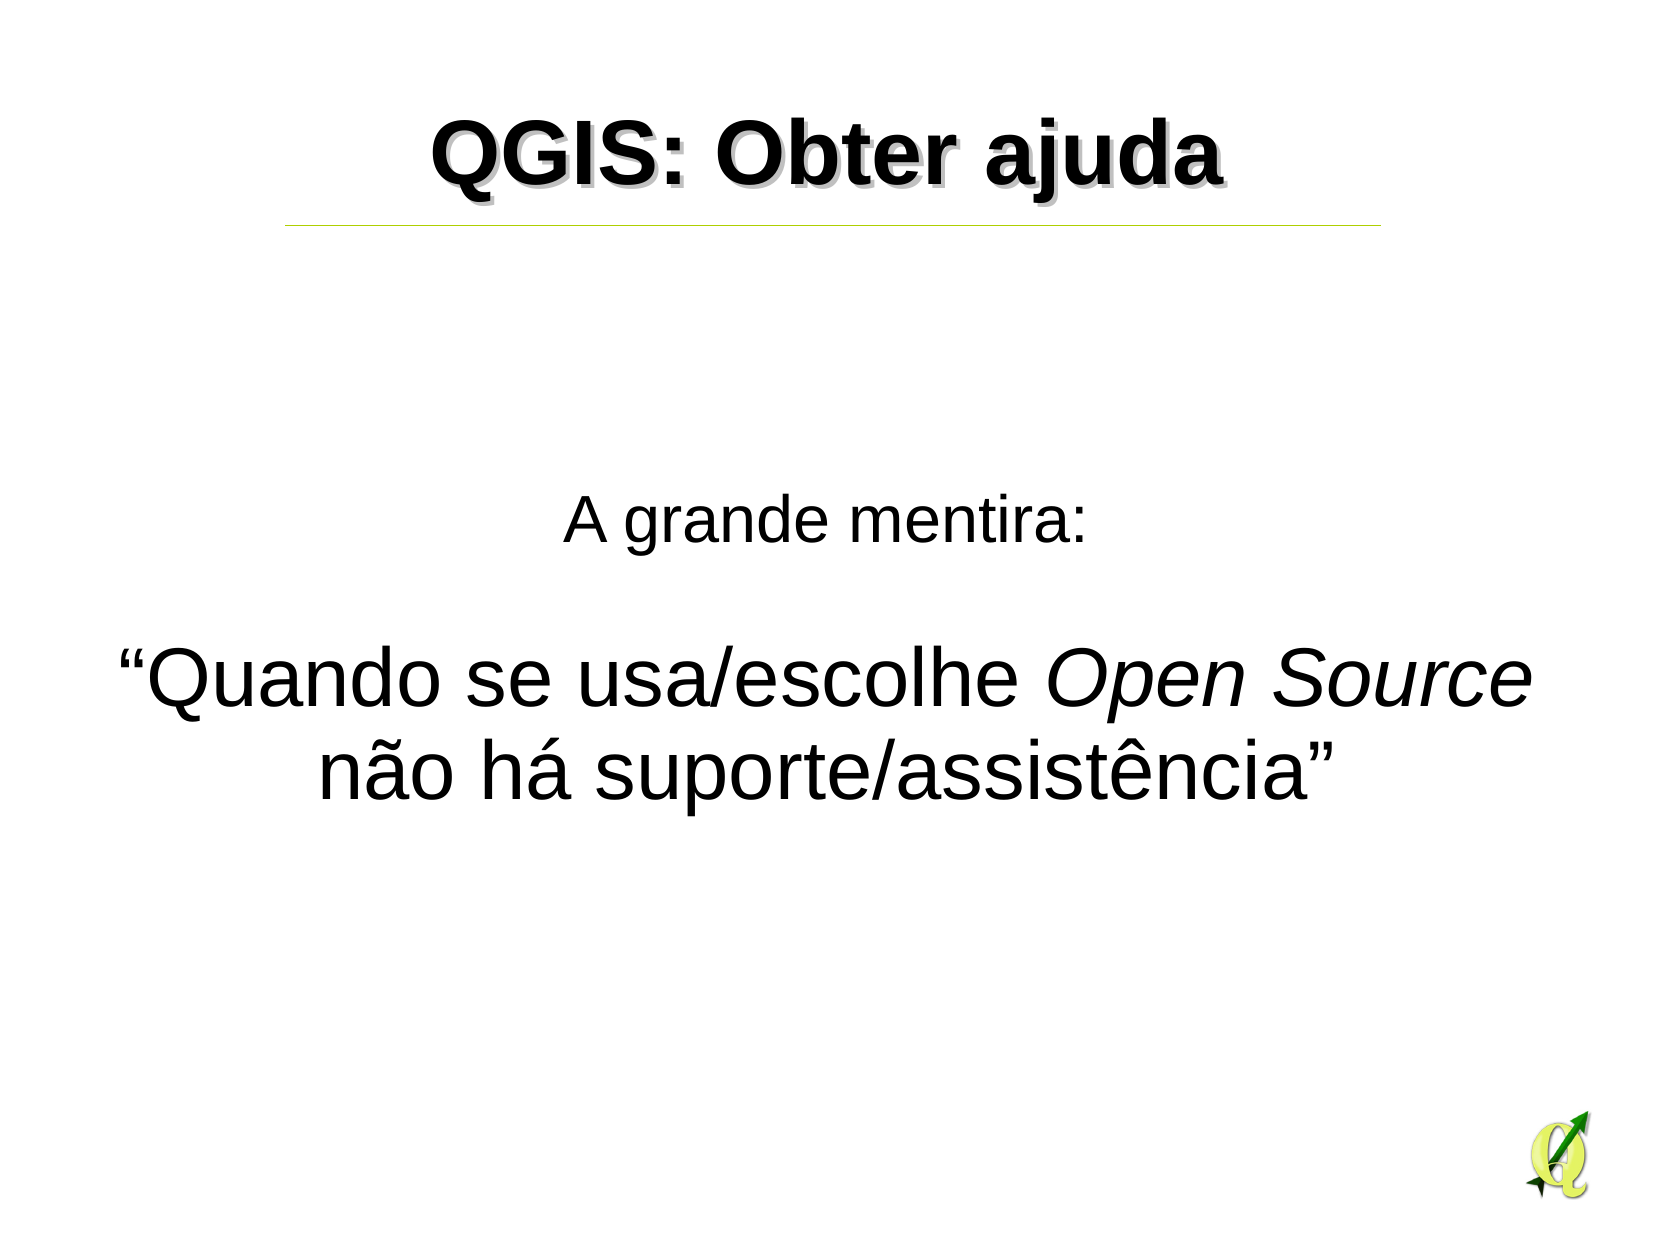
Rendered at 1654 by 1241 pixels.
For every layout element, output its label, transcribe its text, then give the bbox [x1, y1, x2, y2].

title QGIS: Obter ajuda [82, 49, 1571, 257]
subtitle A grande mentira: “Quando se usa/escolhe Open Source não há suporte/assistência” [82, 290, 1571, 1010]
picture [1500, 1109, 1621, 1201]
